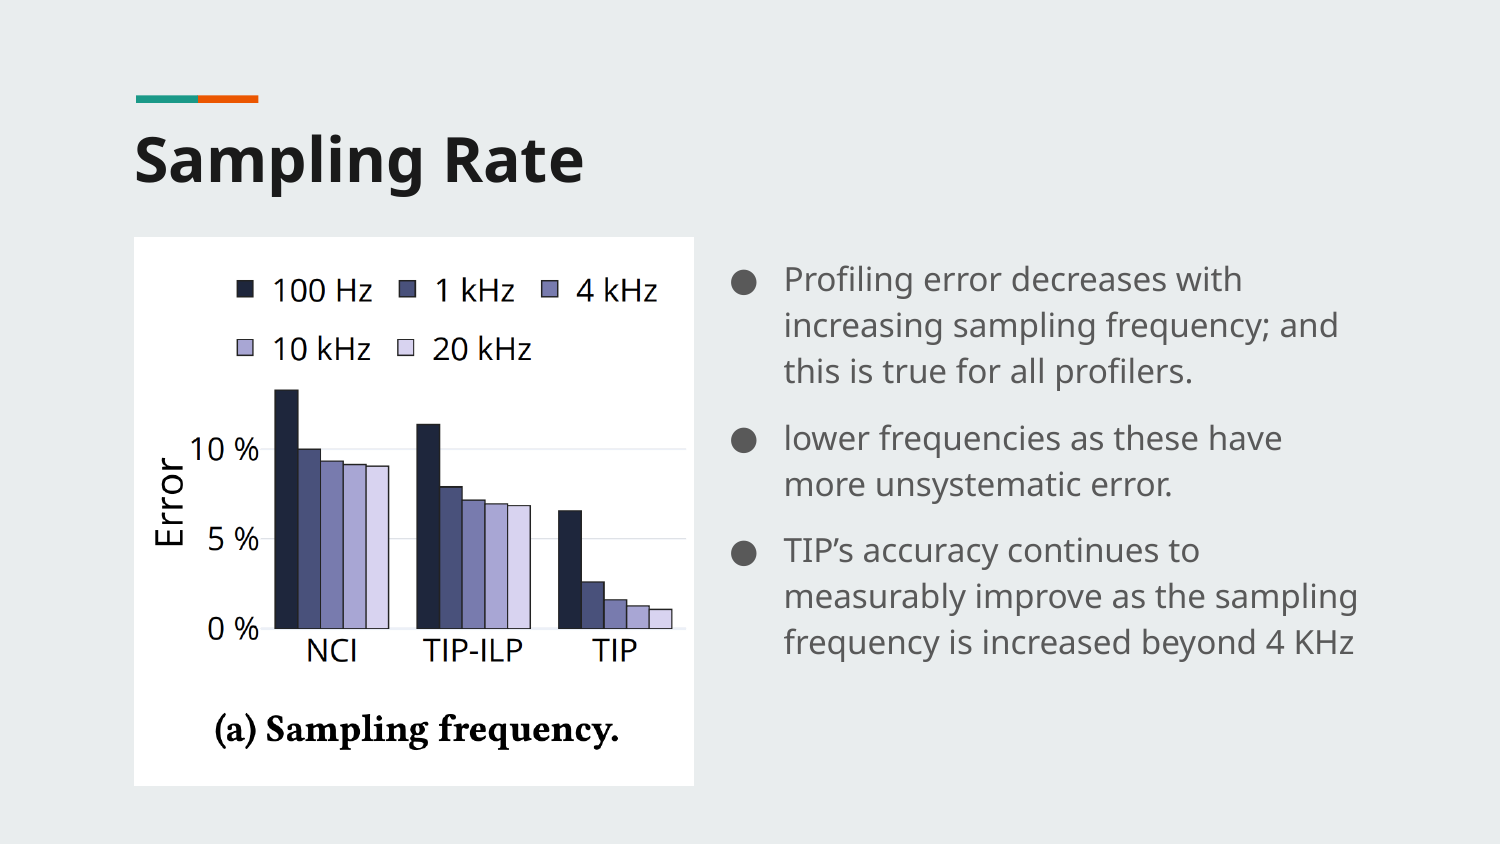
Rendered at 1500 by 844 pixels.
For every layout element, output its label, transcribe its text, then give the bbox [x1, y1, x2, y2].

text_box Profiling error decreases with increasing sampling frequency; and this is true for all profilers. lower frequencies as these have more unsystematic error. TIP’s accuracy continues to measurably improve as the sampling frequency is increased beyond 4 KHz [694, 246, 1381, 786]
picture [134, 237, 694, 786]
text_box Sampling Rate [119, 104, 1381, 246]
